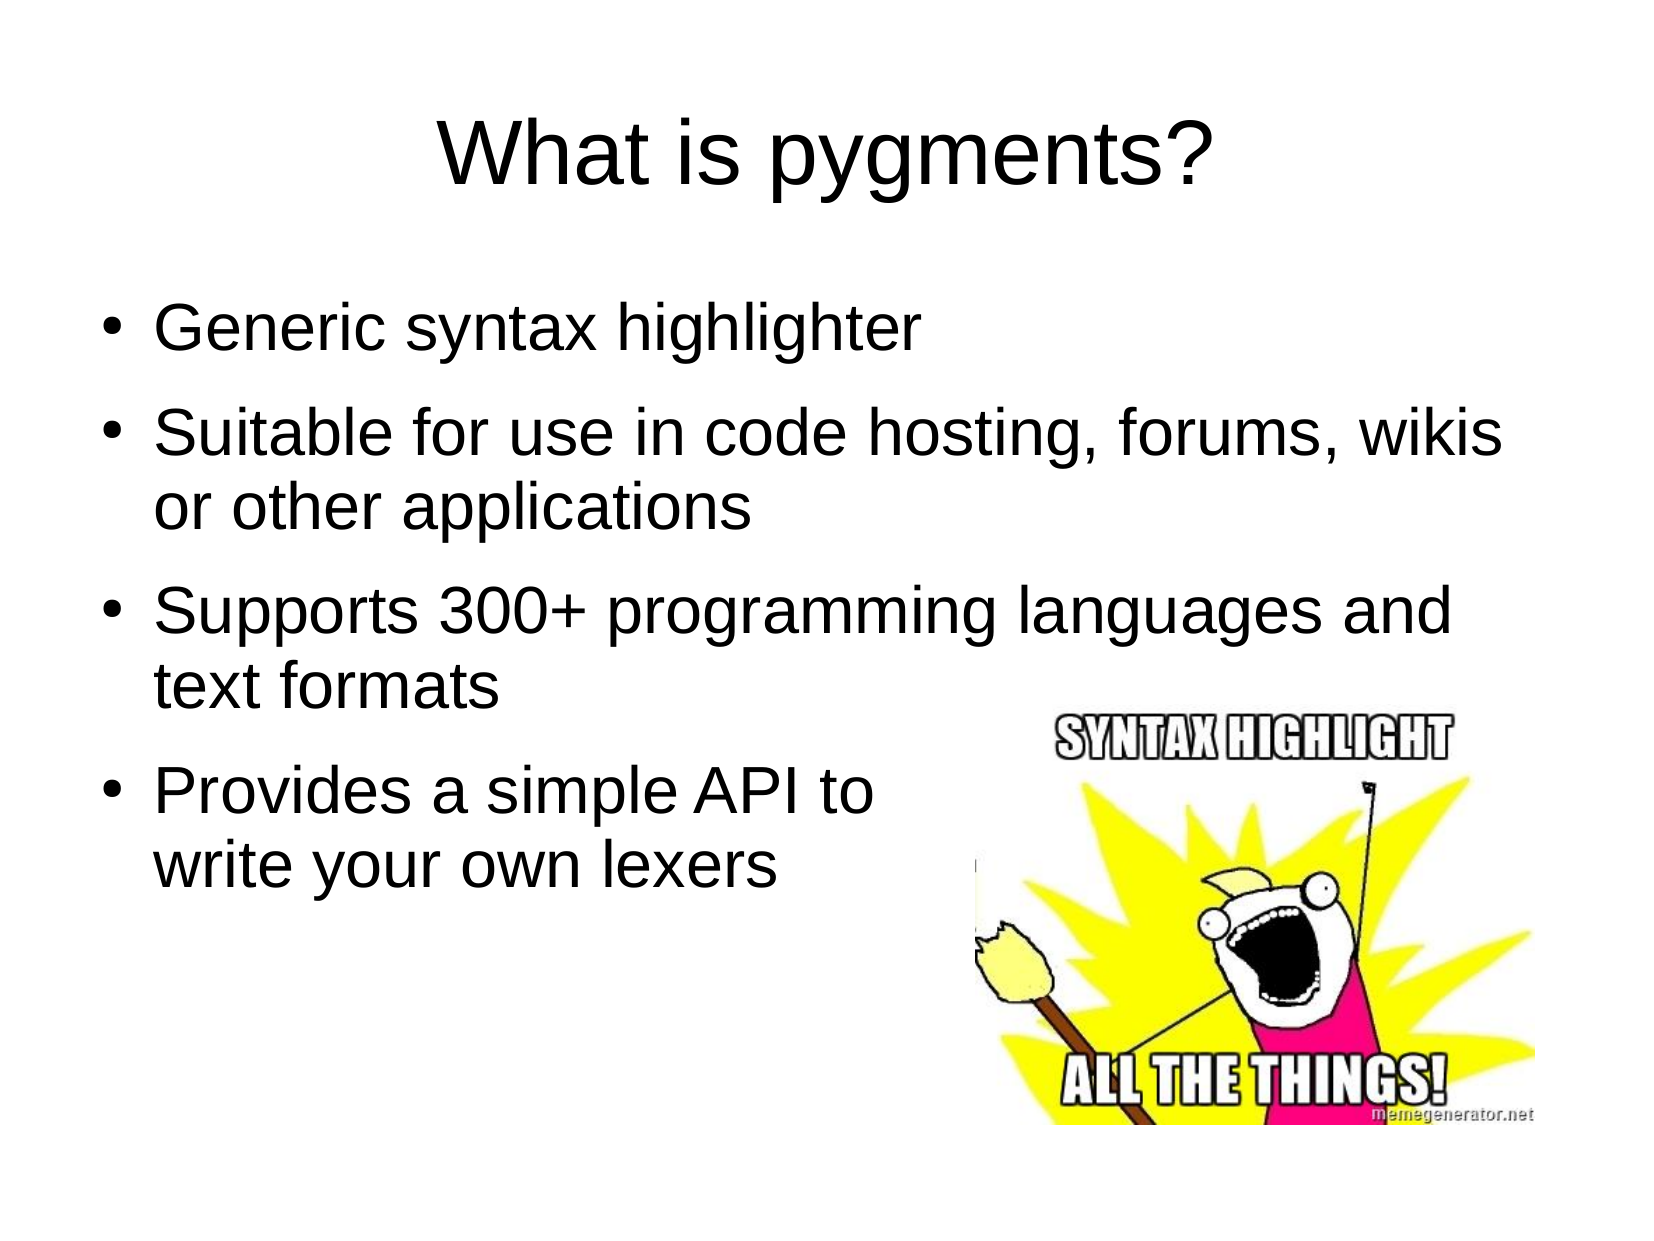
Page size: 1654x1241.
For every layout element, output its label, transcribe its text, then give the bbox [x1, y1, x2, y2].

picture [975, 704, 1535, 1125]
list Generic syntax highlighter Suitable for use in code hosting, forums, wikis or other applications Supports 300+ programming languages and text formats Provides a simple API to write your own lexers [82, 290, 1571, 1010]
title What is pygments? [82, 49, 1571, 257]
